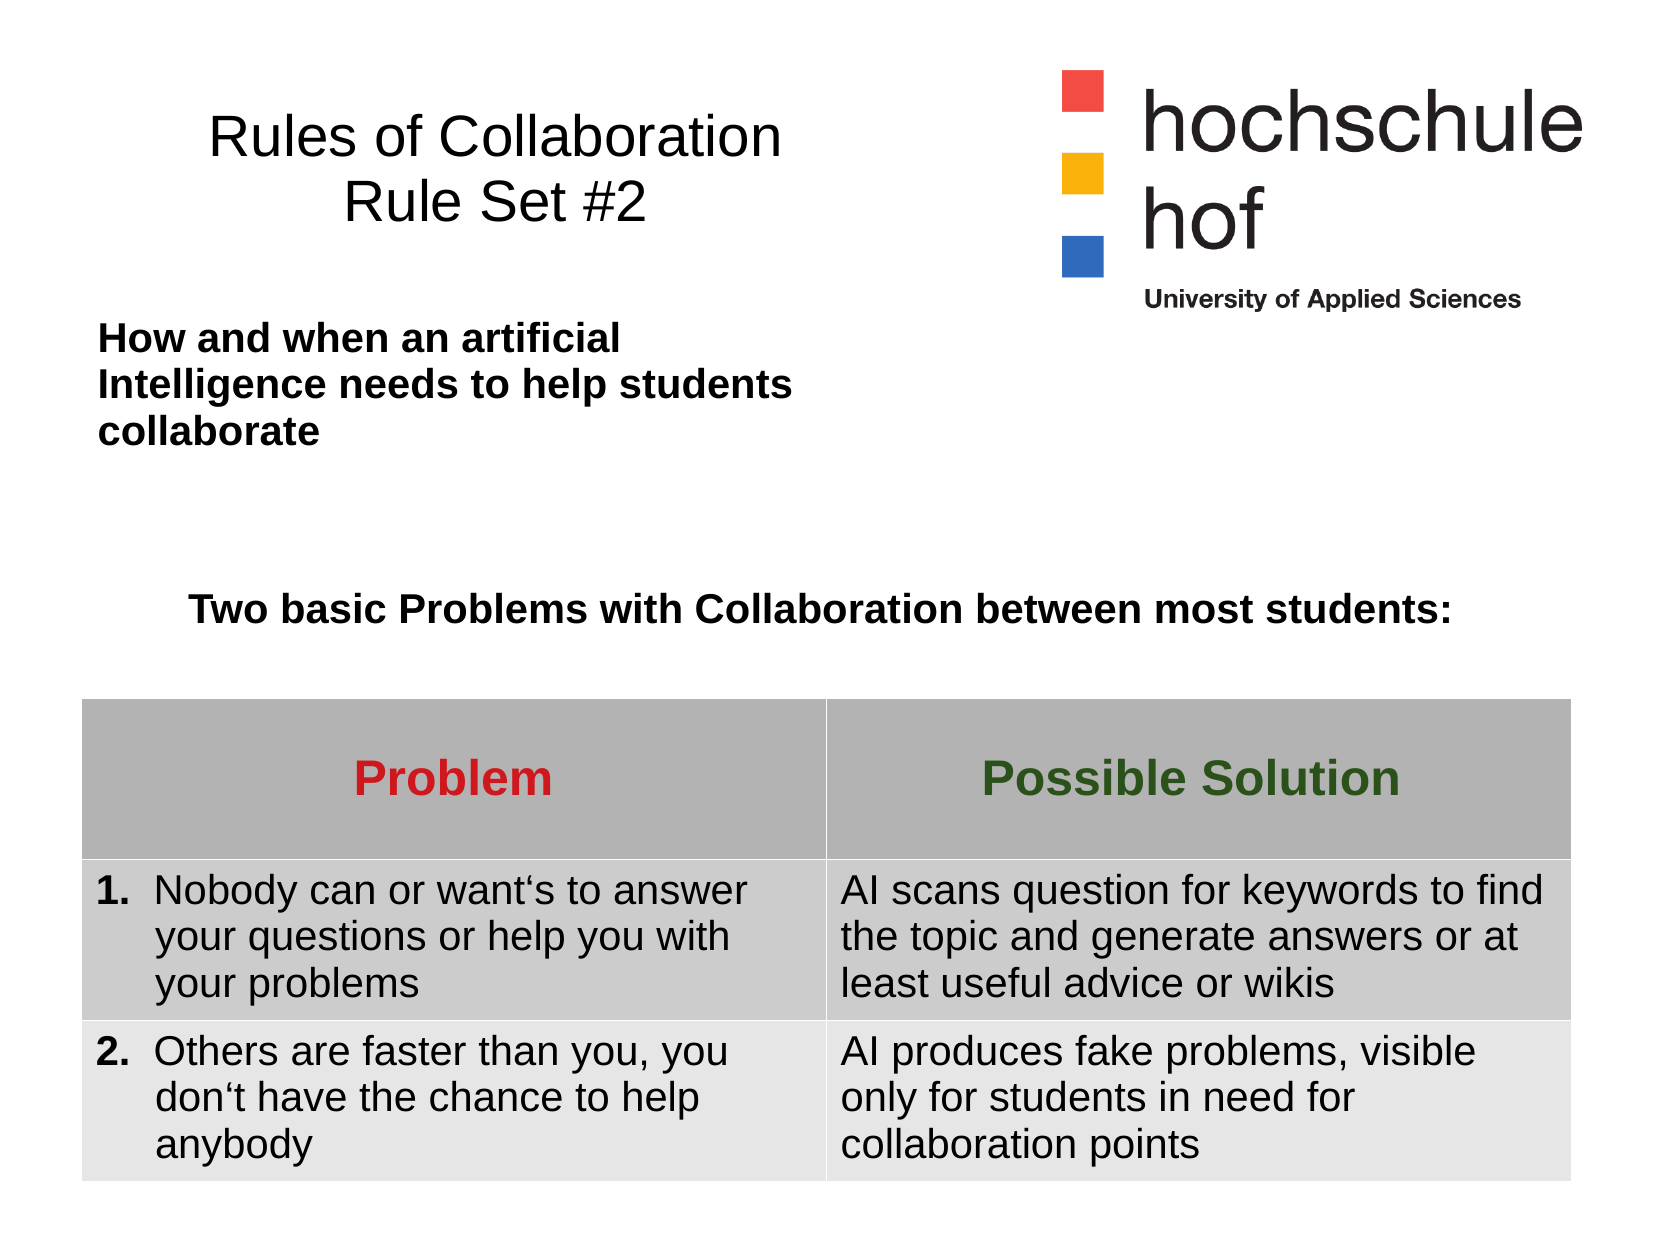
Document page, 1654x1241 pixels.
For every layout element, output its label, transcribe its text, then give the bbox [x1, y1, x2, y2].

text_box Two basic Problems with Collaboration between most students: [106, 578, 1536, 687]
table_cell 2. Others are faster than you, you don‘t have the chance to help anybody [82, 1021, 826, 1181]
table_cell AI produces fake problems, visible only for students in need for collaboration points [827, 1021, 1571, 1181]
title Rules of Collaboration Rule Set #2 [94, 41, 898, 296]
picture [1062, 70, 1582, 312]
text_box How and when an artificial Intelligence needs to help students collaborate [82, 307, 851, 462]
table_cell AI scans question for keywords to find the topic and generate answers or at least useful advice or wikis [827, 860, 1571, 1020]
table_cell 1. Nobody can or want‘s to answer your questions or help you with your problems [82, 860, 826, 1020]
table_header Problem [82, 699, 826, 859]
table_header Possible Solution [827, 699, 1571, 859]
